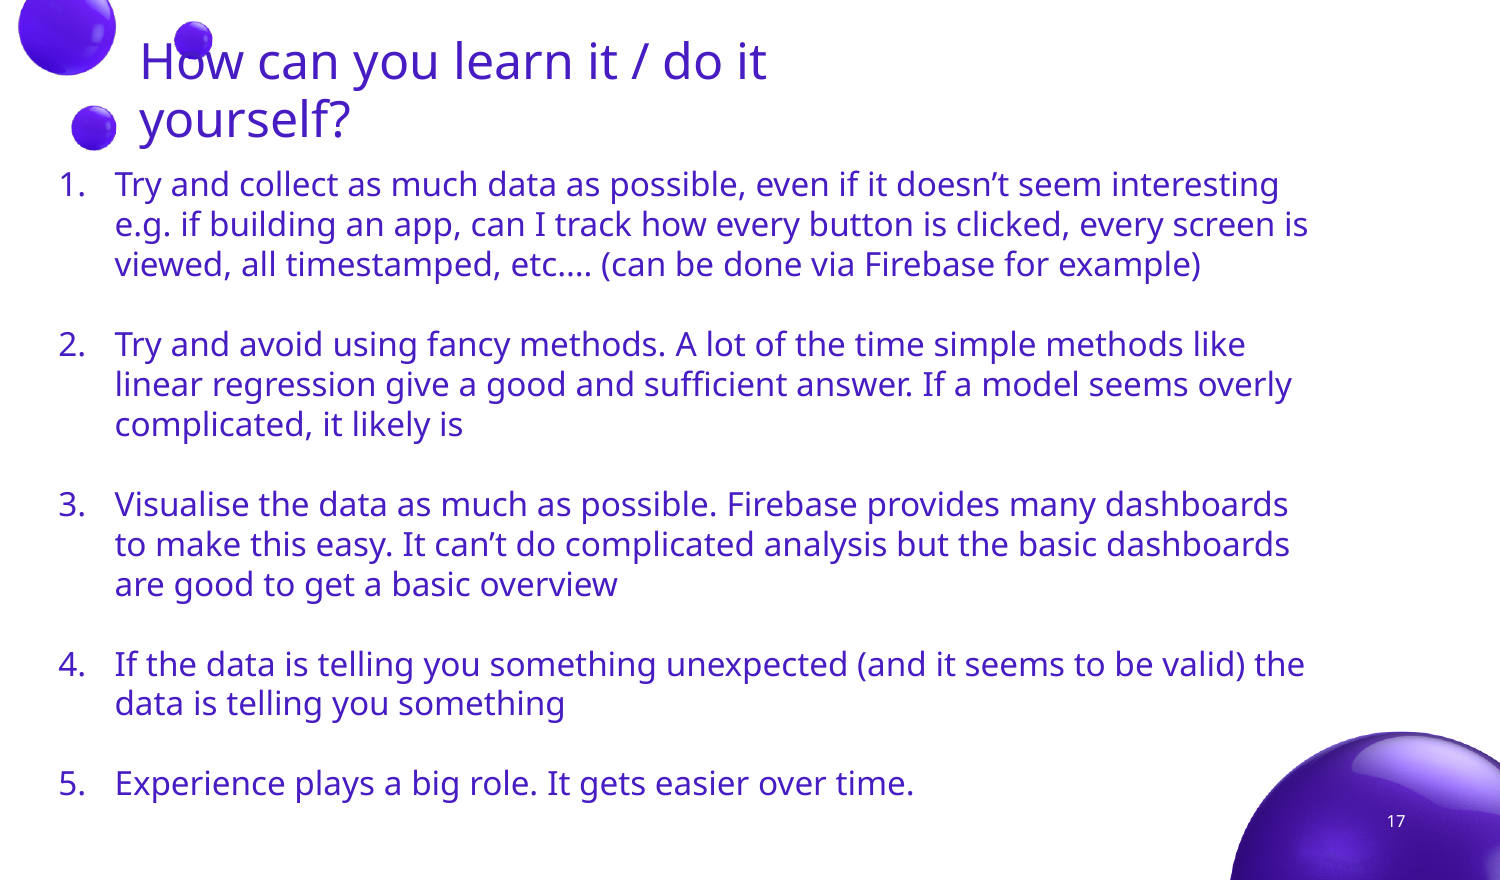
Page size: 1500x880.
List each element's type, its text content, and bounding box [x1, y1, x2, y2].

picture [0, 0, 1500, 880]
title How can you learn it / do it yourself? [139, 91, 953, 148]
slide_number <number> [1342, 810, 1406, 831]
text_box Try and collect as much data as possible, even if it doesn’t seem interesting e.g. if building an app, can I track how every button is clicked, every screen is viewed, all timestamped, etc.… (can be done via Firebase for example) Try and avoid using fancy methods. A lot of the time simple methods like linear regression give a good and sufficient answer. If a model seems overly complicated, it likely is Visualise the data as much as possible. Firebase provides many dashboards to make this easy. It can’t do complicated analysis but the basic dashboards are good to get a basic overview If the data is telling you something unexpected (and it seems to be valid) the data is telling you something Experience plays a big role. It gets easier over time. [43, 156, 1343, 810]
